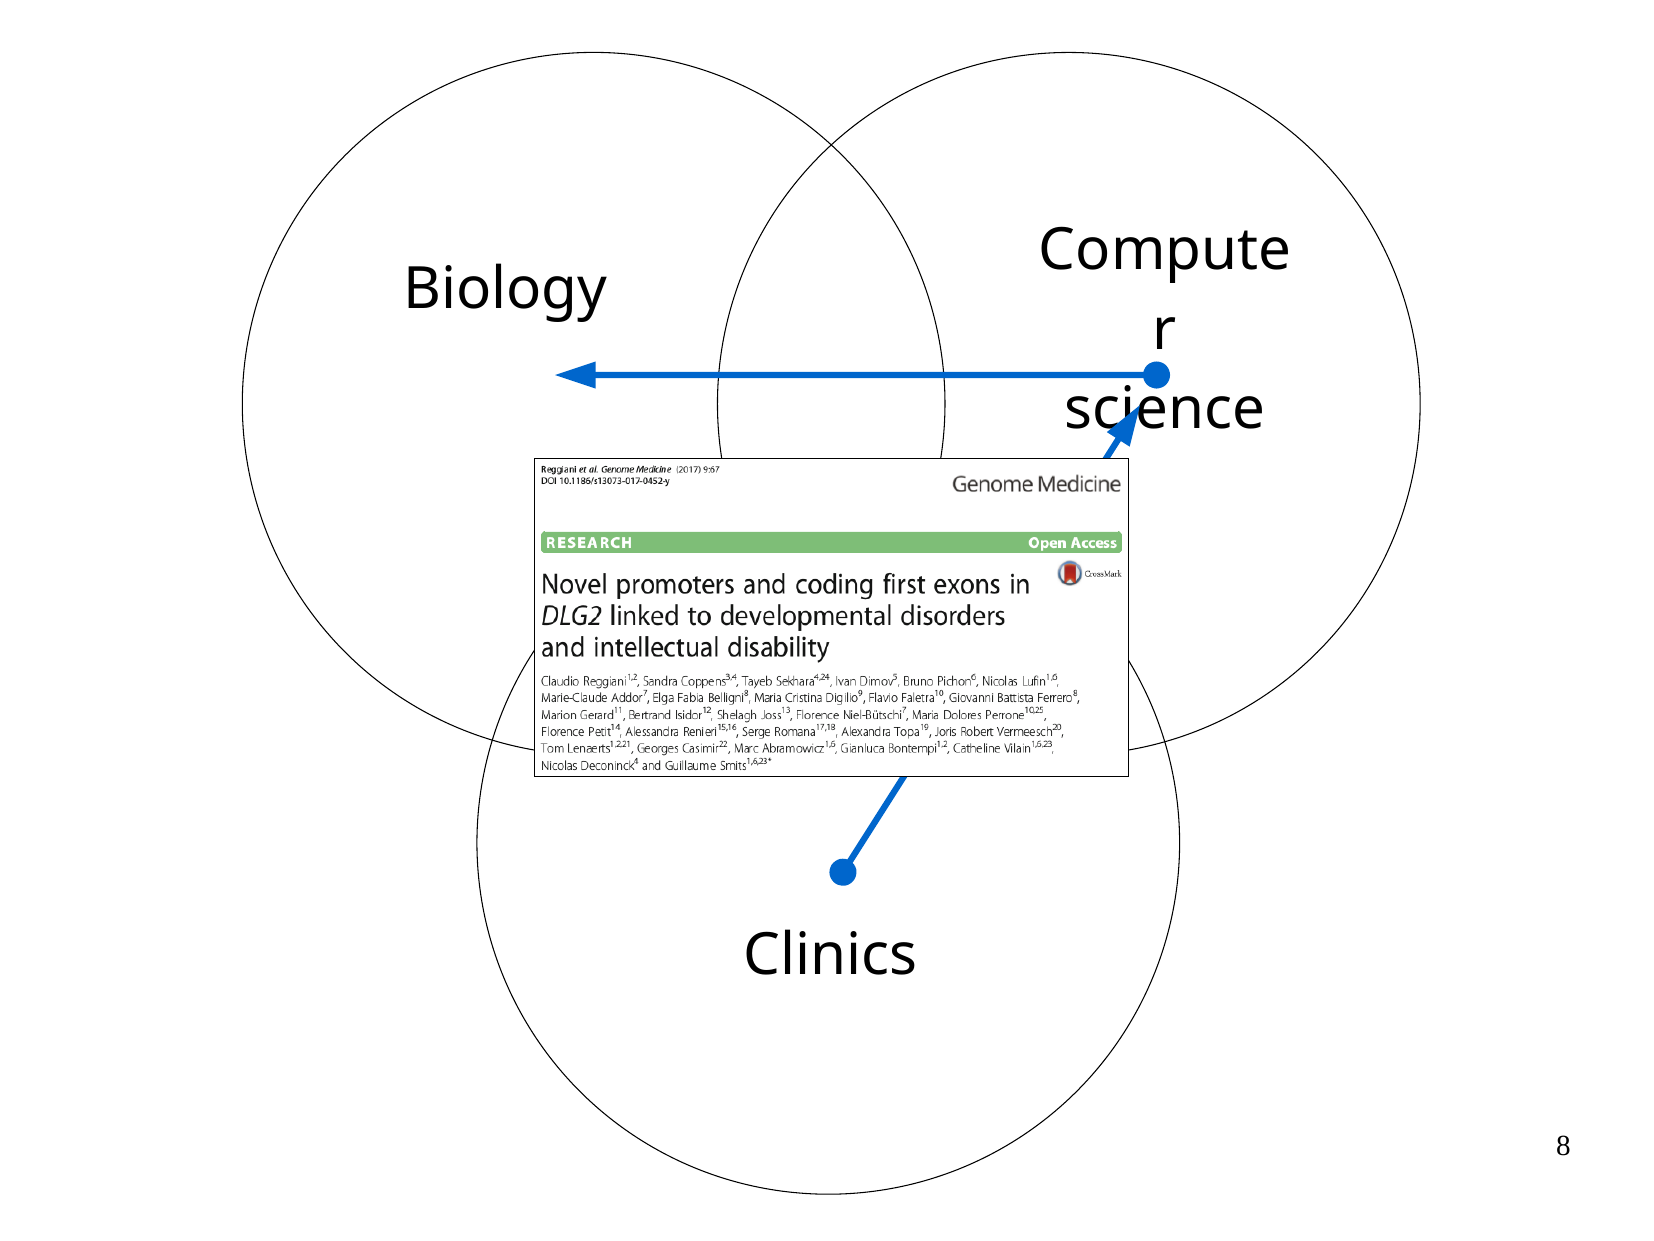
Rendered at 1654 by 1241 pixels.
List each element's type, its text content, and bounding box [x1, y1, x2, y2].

picture [534, 458, 1129, 777]
text_box Computer science [1024, 200, 1317, 358]
text_box Clinics [728, 905, 948, 1004]
text_box Biology [388, 238, 632, 337]
